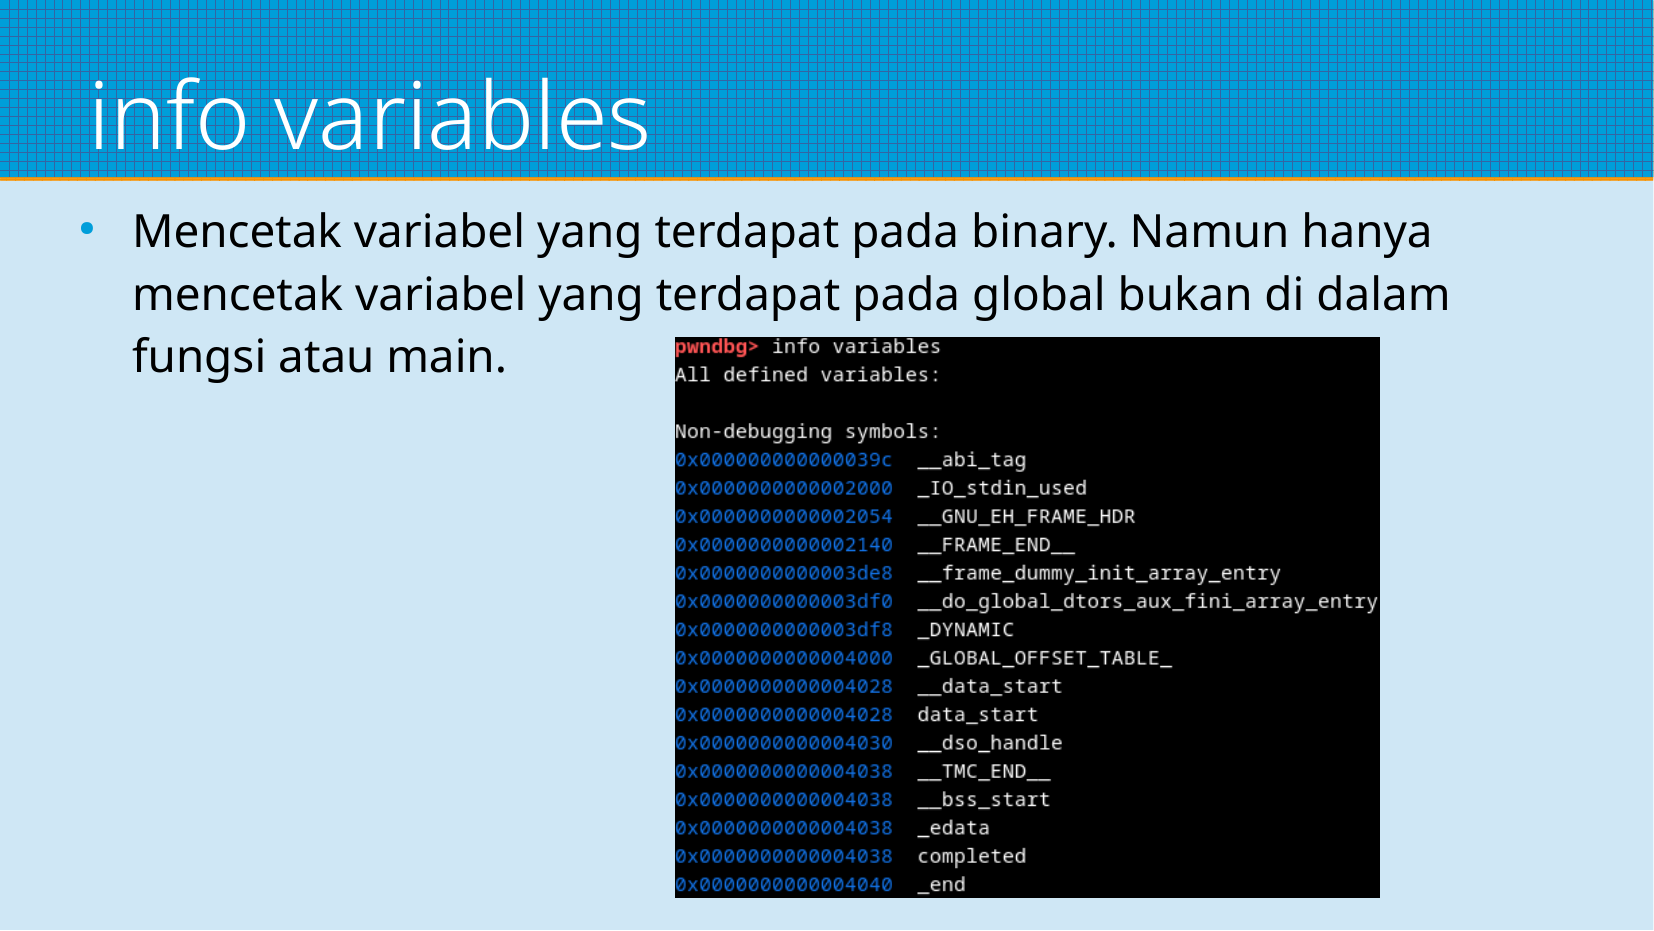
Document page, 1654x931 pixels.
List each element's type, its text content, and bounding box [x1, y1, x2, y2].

picture [675, 337, 1380, 898]
list Mencetak variabel yang terdapat pada binary. Namun hanya mencetak variabel yang terdapat pada global bukan di dalam fungsi atau main. [61, 198, 1538, 413]
title info variables [88, 14, 1565, 178]
